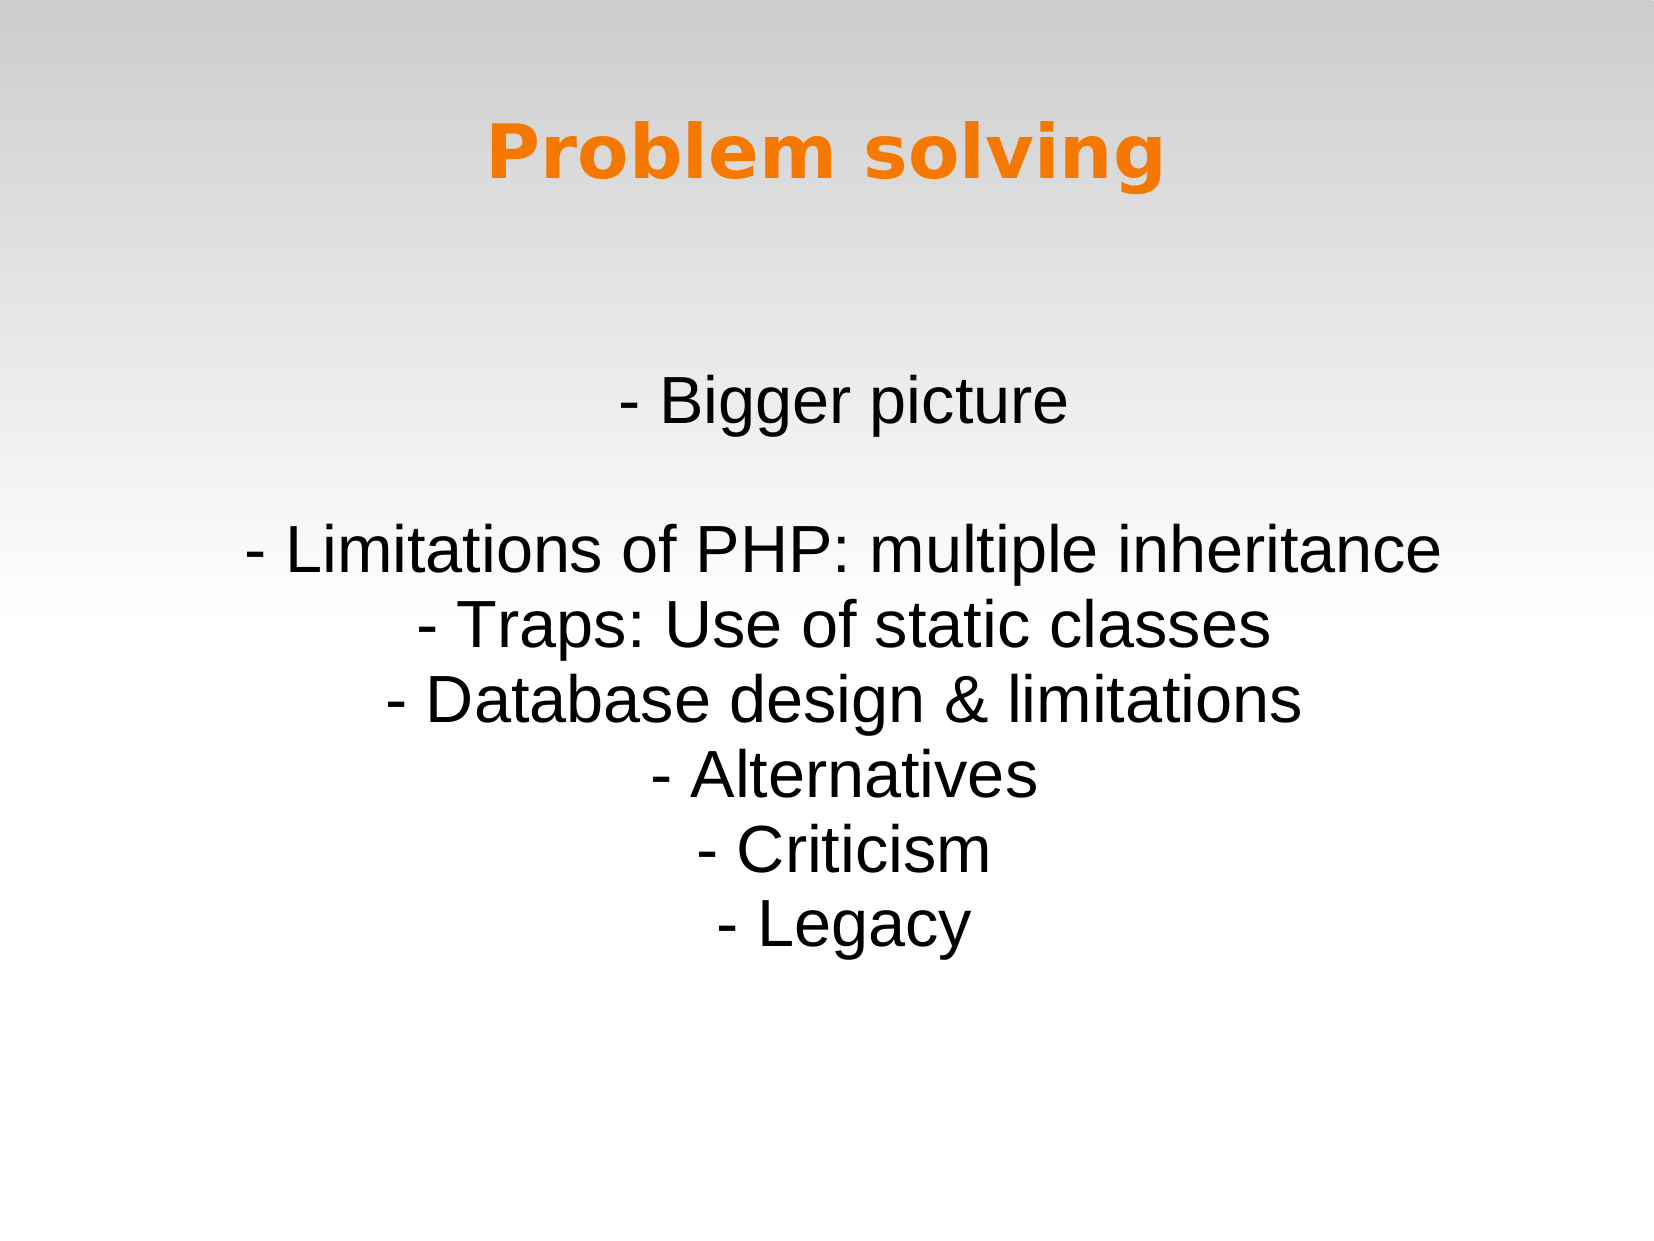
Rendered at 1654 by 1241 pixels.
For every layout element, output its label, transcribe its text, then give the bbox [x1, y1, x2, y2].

subtitle - Bigger picture - Limitations of PHP: multiple inheritance - Traps: Use of static classes - Database design & limitations - Alternatives - Criticism - Legacy [82, 297, 1571, 1102]
title Problem solving [82, 56, 1571, 250]
